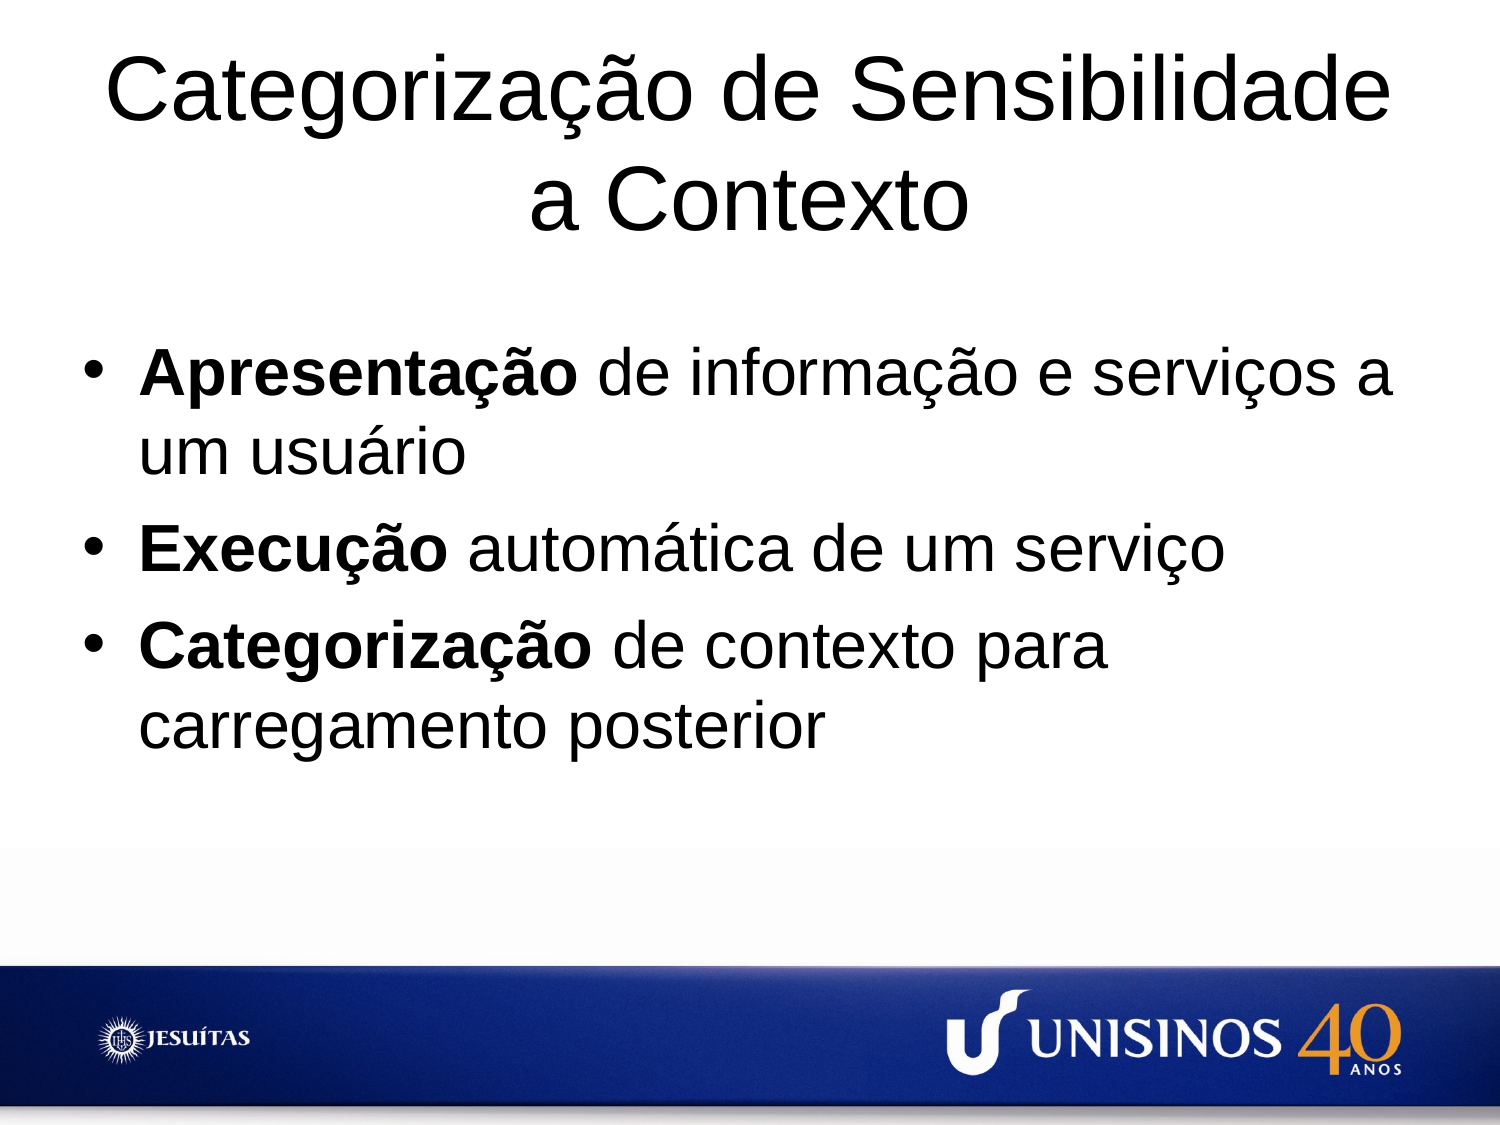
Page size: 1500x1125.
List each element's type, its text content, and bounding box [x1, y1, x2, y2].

picture [0, 848, 1500, 1125]
list Apresentação de informação e serviços a um usuário Execução automática de um serviço Categorização de contexto para carregamento posterior [67, 320, 1418, 1063]
title Categorização de Sensibilidade a Contexto [75, 21, 1426, 257]
